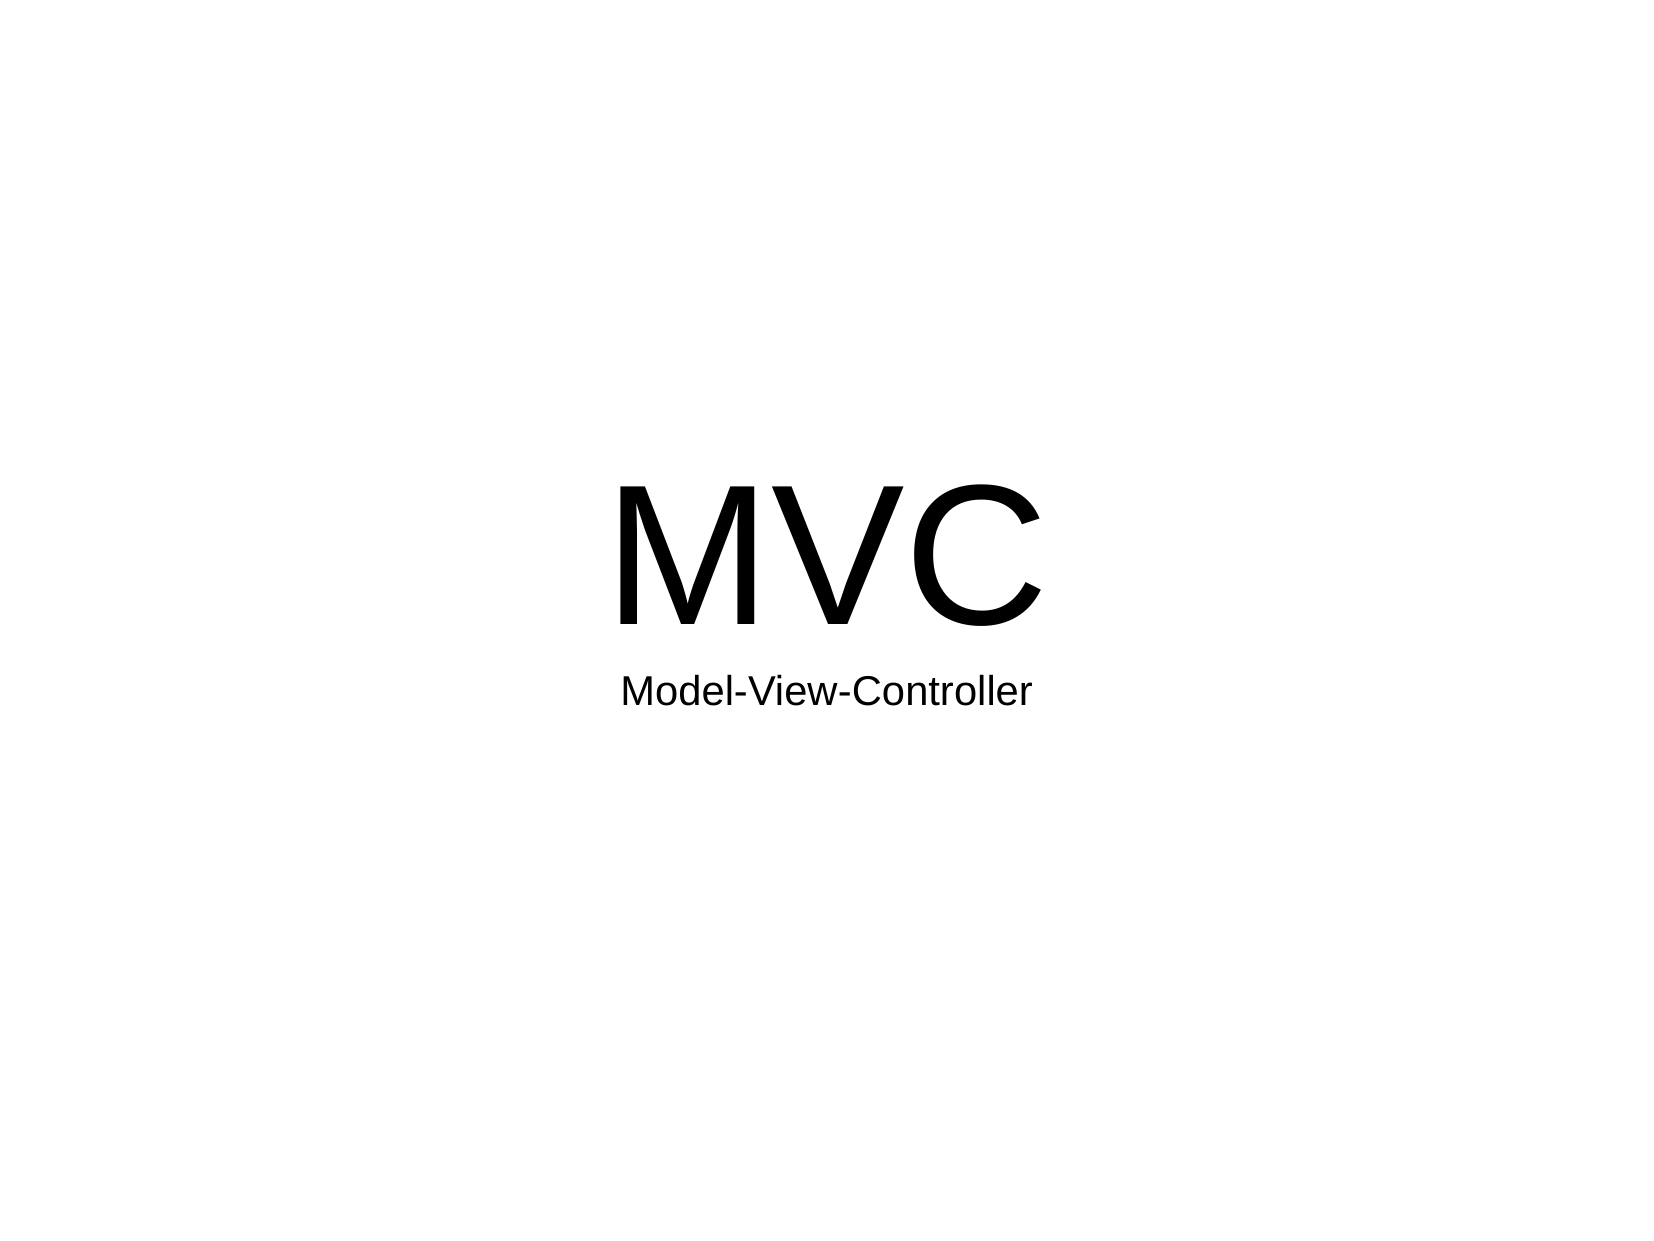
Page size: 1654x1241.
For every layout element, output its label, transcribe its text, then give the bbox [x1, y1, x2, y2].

subtitle MVC Model-View-Controller [82, 49, 1571, 1109]
